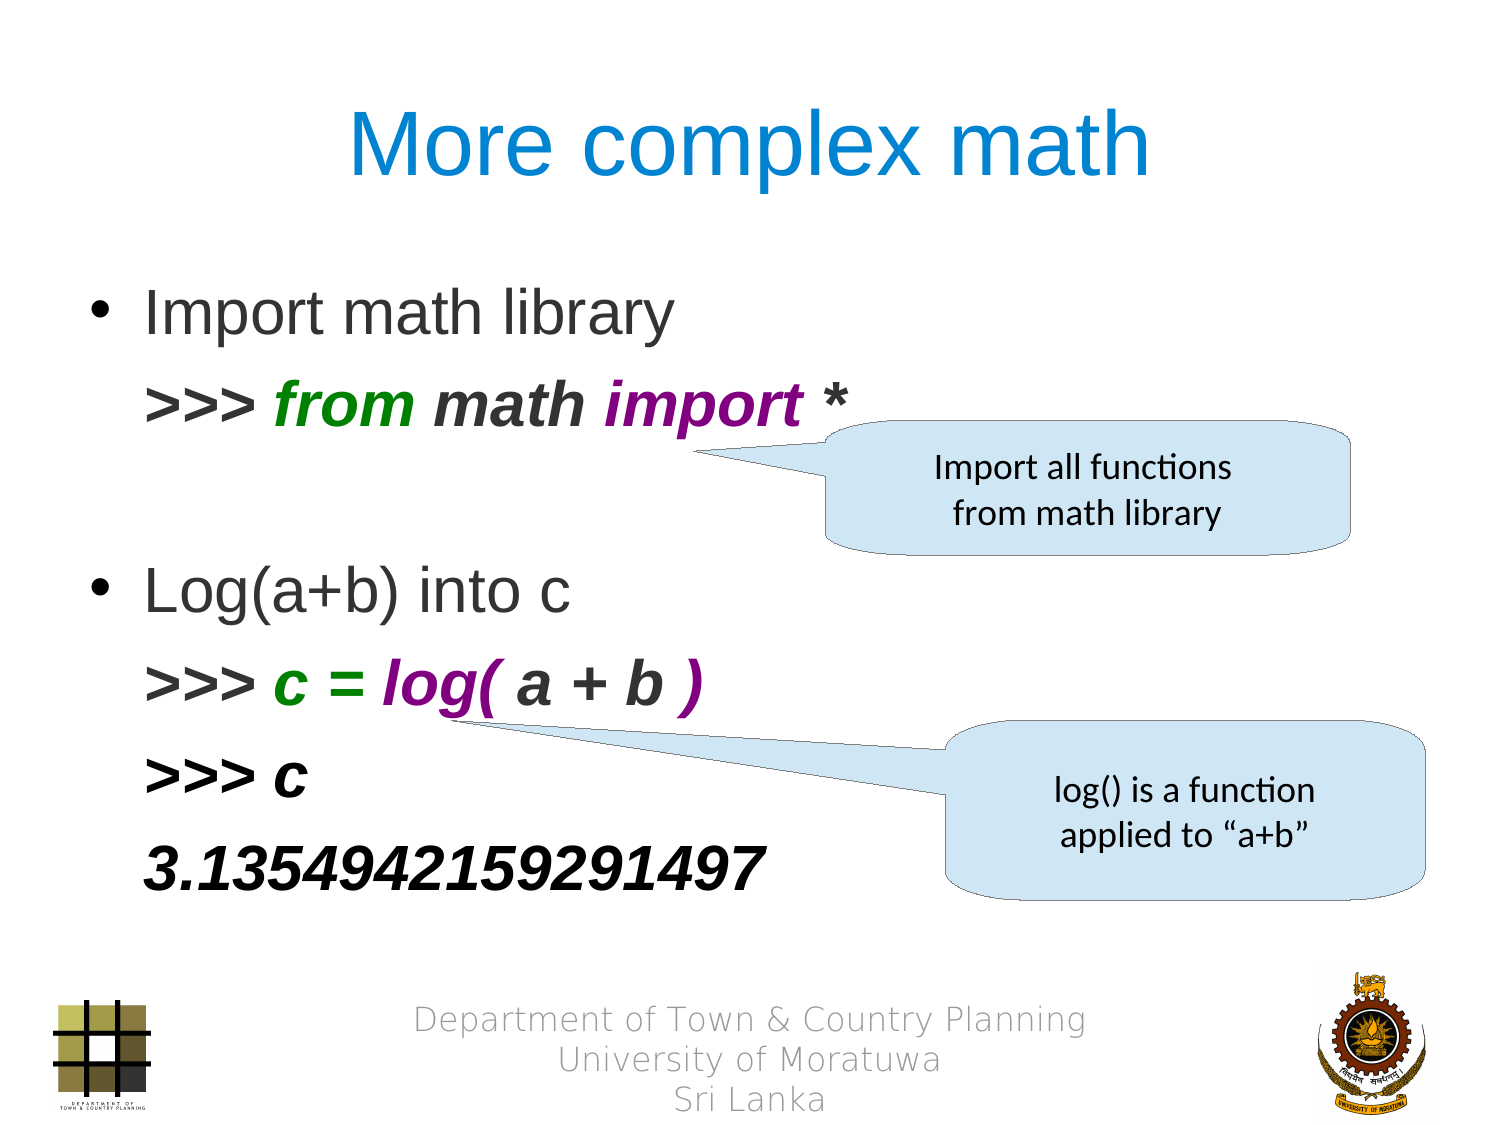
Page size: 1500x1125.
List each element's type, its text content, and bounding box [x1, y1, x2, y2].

text_box Import all functions from math library [693, 420, 1351, 556]
list Import math library >>> from math import * Log(a+b) into c >>> c = log( a + b ) >>> c 3.1354942159291497 [75, 262, 1426, 916]
text_box log() is a function applied to “a+b” [451, 720, 1426, 901]
picture [1312, 966, 1435, 1125]
title More complex math [75, 45, 1426, 233]
picture [53, 1000, 151, 1110]
